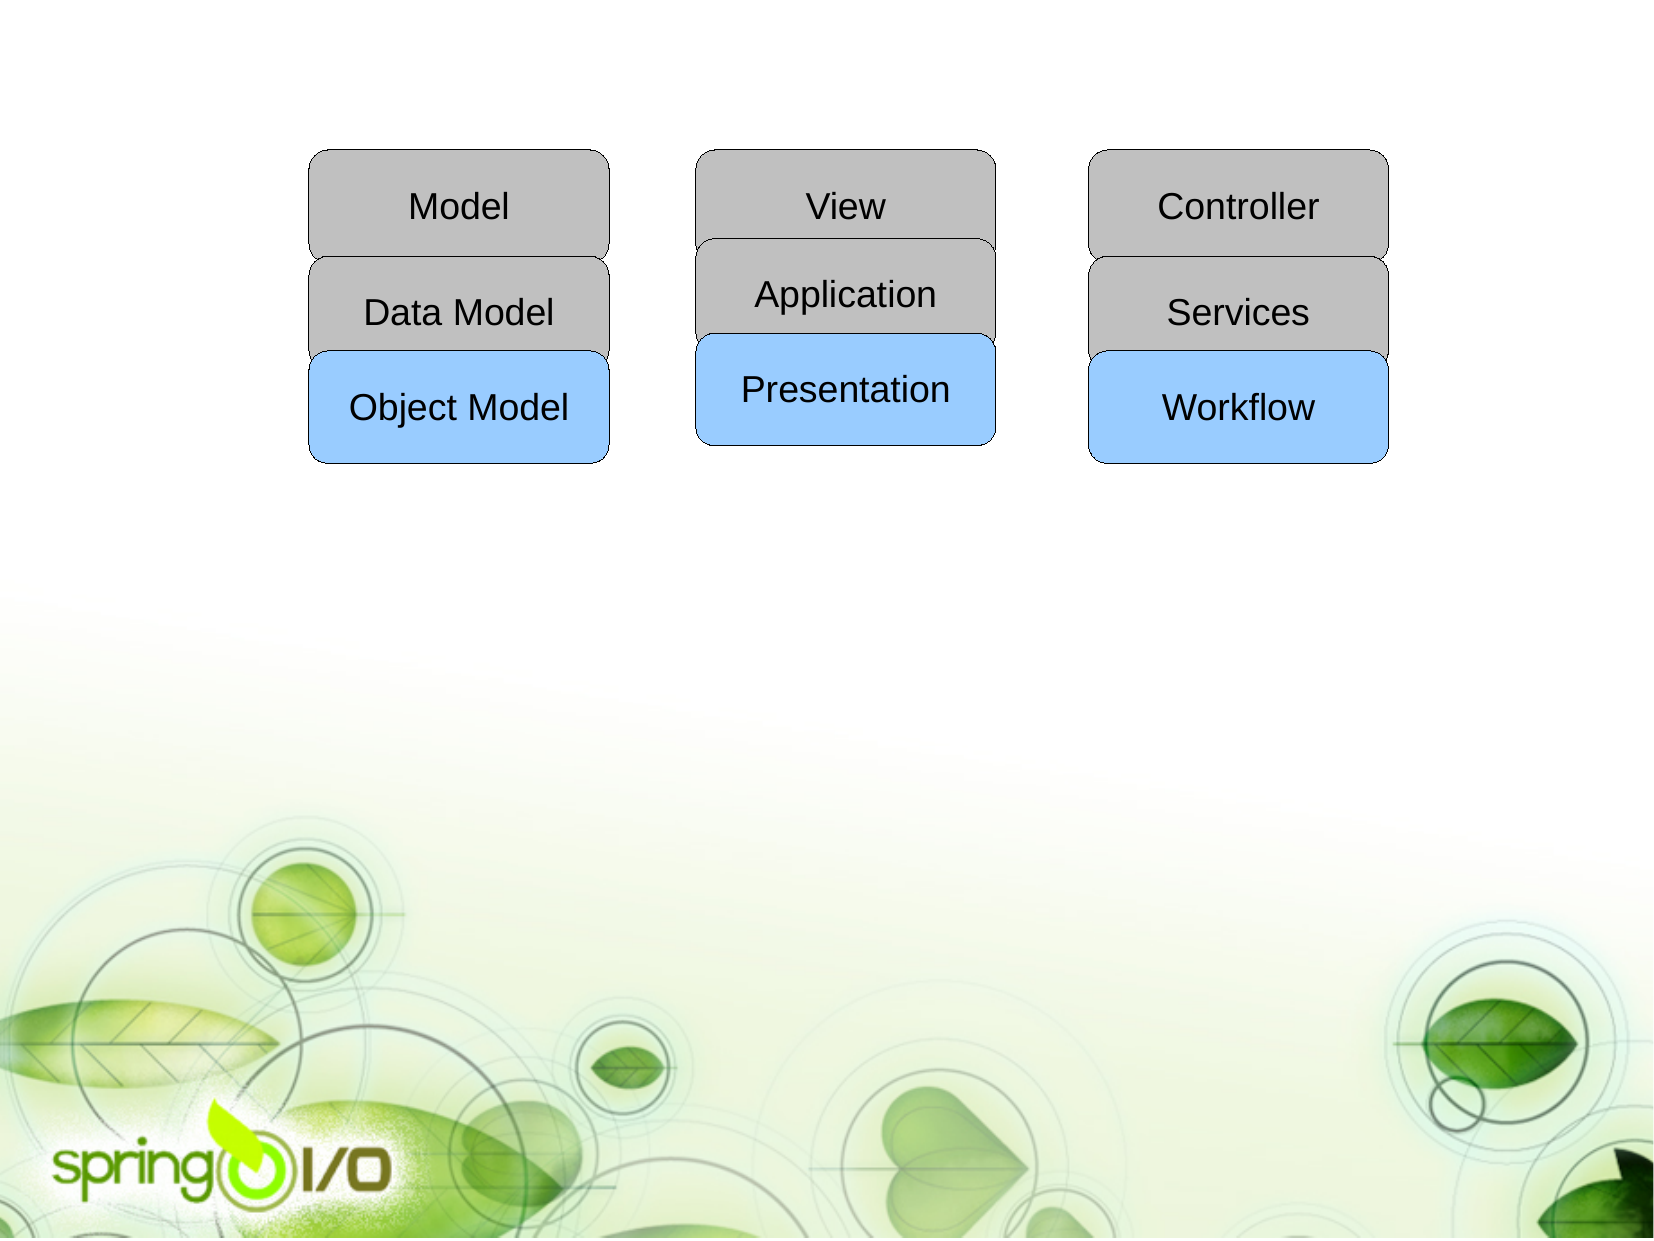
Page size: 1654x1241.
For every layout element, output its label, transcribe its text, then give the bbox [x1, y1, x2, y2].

text_box Object Model [308, 350, 610, 464]
text_box Services [1088, 256, 1389, 360]
text_box Model [308, 149, 610, 259]
picture [0, 0, 1654, 1238]
text_box Controller [1088, 149, 1389, 259]
text_box Application [695, 238, 996, 342]
text_box Workflow [1088, 350, 1389, 464]
text_box Data Model [308, 256, 610, 359]
text_box Presentation [695, 333, 996, 446]
text_box View [695, 149, 996, 250]
